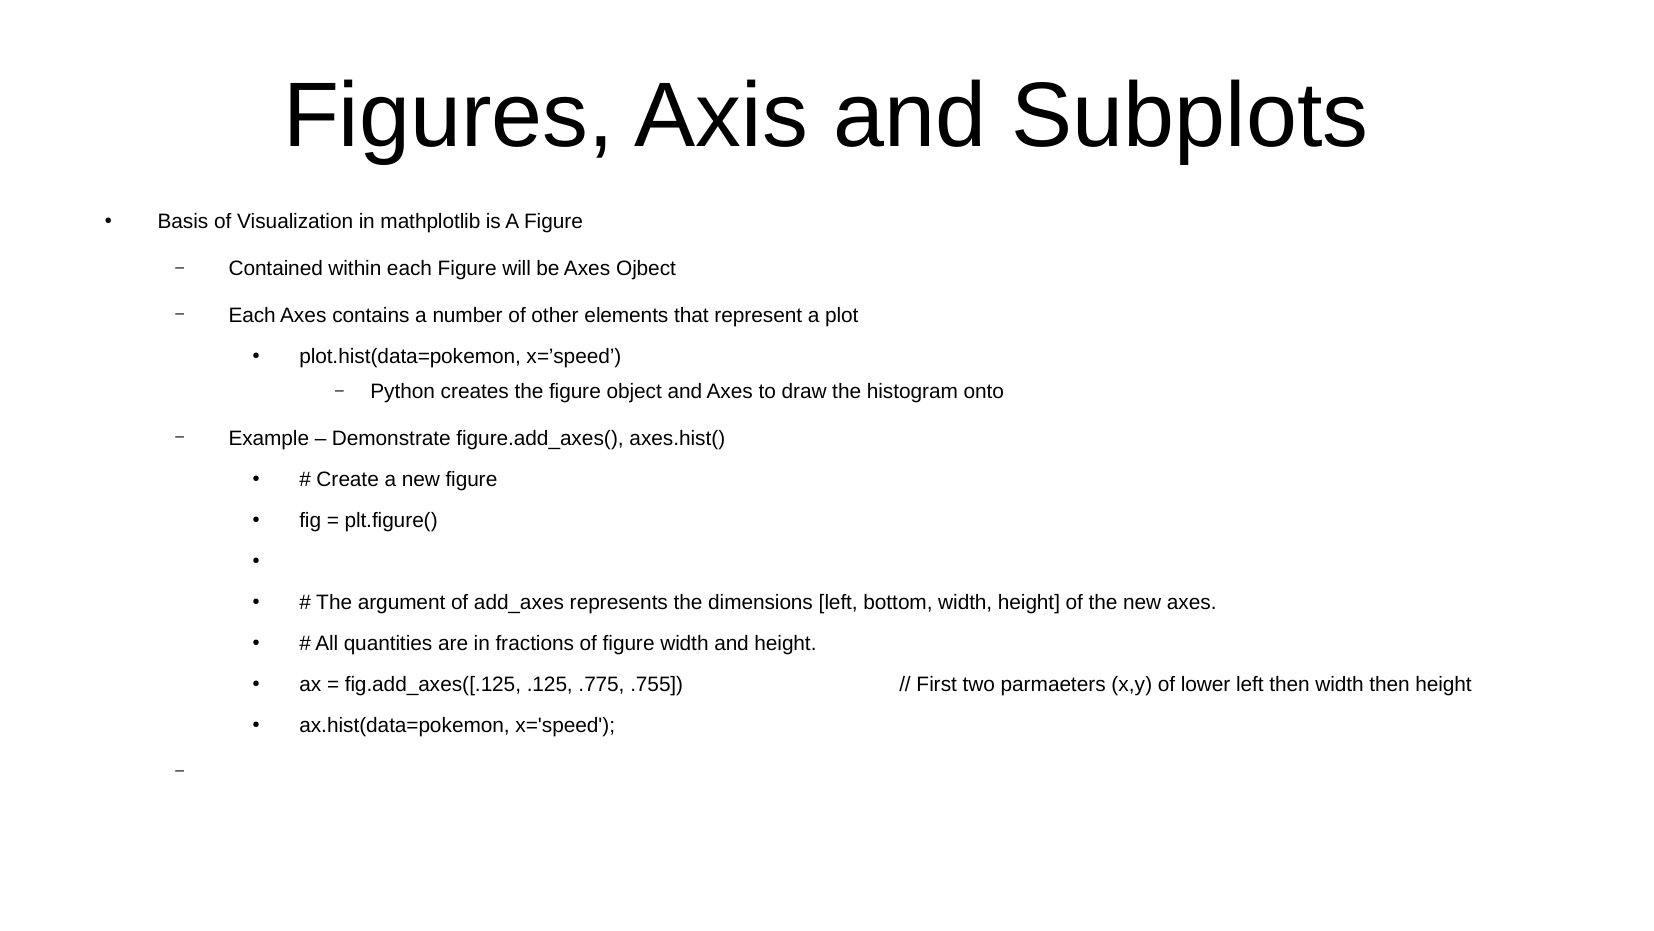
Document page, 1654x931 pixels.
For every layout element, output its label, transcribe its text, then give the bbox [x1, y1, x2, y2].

list Basis of Visualization in mathplotlib is A Figure Contained within each Figure will be Axes Ojbect Each Axes contains a number of other elements that represent a plot plot.hist(data=pokemon, x=’speed’) Python creates the figure object and Axes to draw the histogram onto Example – Demonstrate figure.add_axes(), axes.hist() # Create a new figure fig = plt.figure() # The argument of add_axes represents the dimensions [left, bottom, width, height] of the new axes. # All quantities are in fractions of figure width and height. ax = fig.add_axes([.125, .125, .775, .755]) // First two parmaeters (x,y) of lower left then width then height ax.hist(data=pokemon, x='speed'); [86, 210, 1621, 901]
title Figures, Axis and Subplots [82, 37, 1571, 193]
